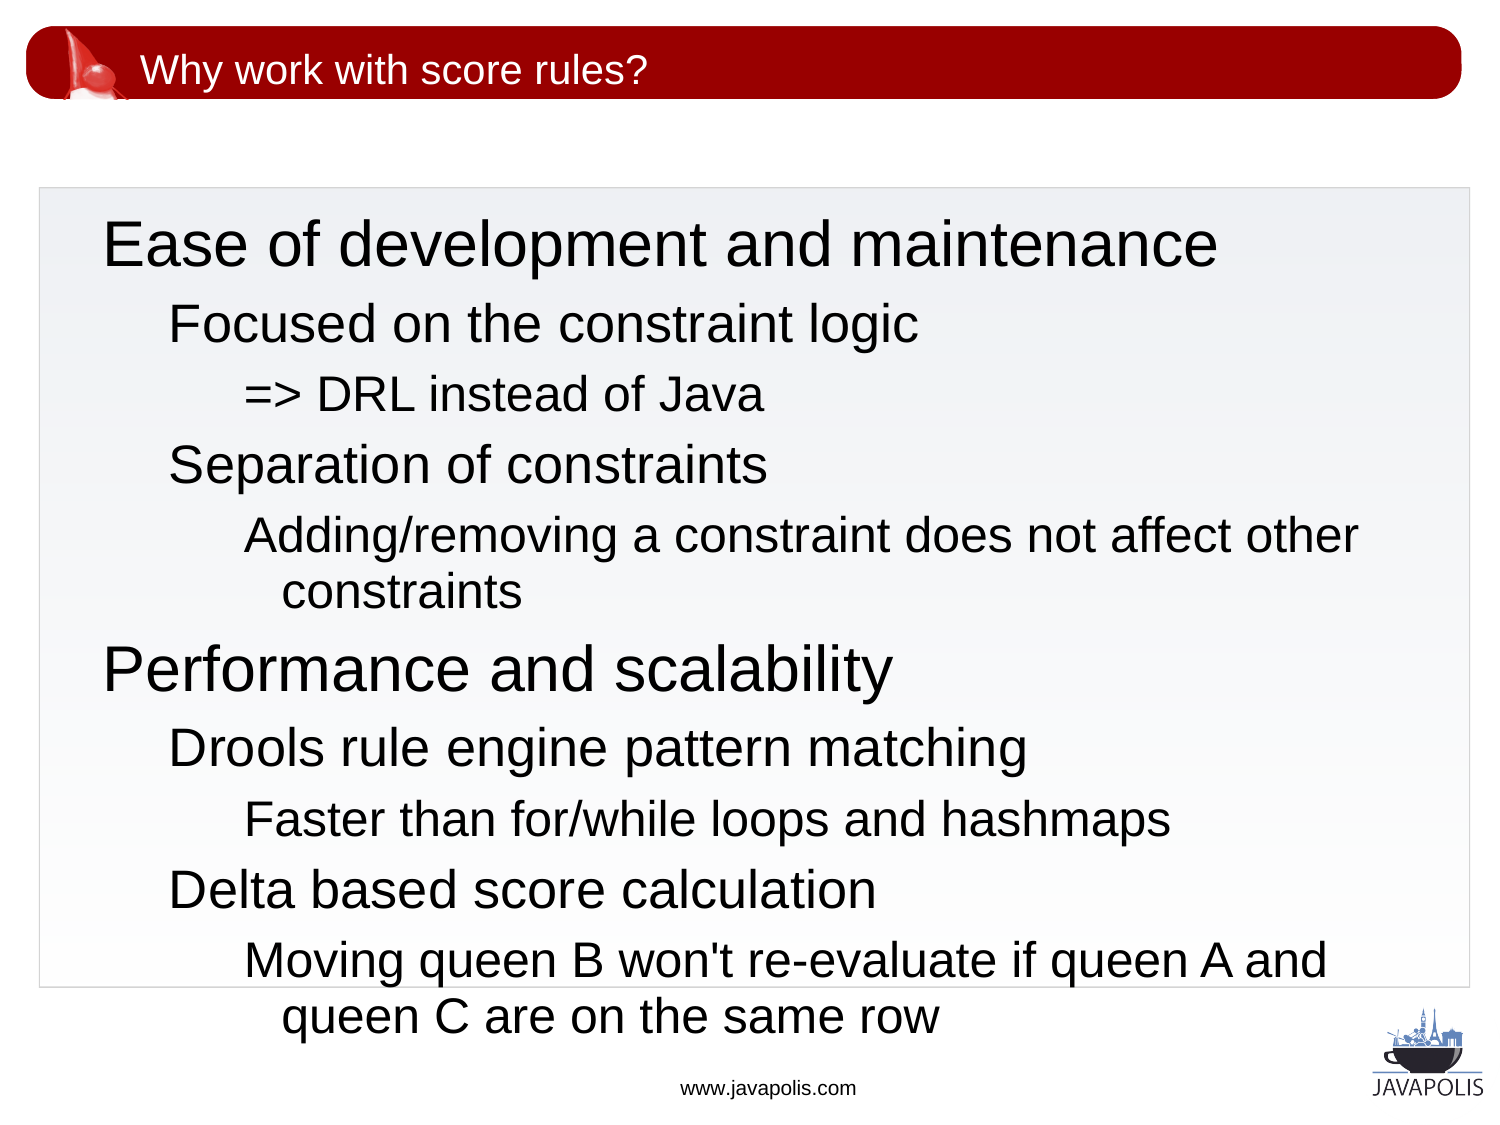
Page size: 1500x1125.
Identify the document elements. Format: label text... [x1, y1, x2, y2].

list Ease of development and maintenance Focused on the constraint logic => DRL instead of Java Separation of constraints Adding/removing a constraint does not affect other constraints Performance and scalability Drools rule engine pattern matching Faster than for/while loops and hashmaps Delta based score calculation Moving queen B won't re-evaluate if queen A and queen C are on the same row [87, 199, 1426, 1125]
picture [62, 28, 125, 100]
picture [1426, 1006, 1500, 1125]
title Why work with score rules? [125, 0, 1450, 101]
